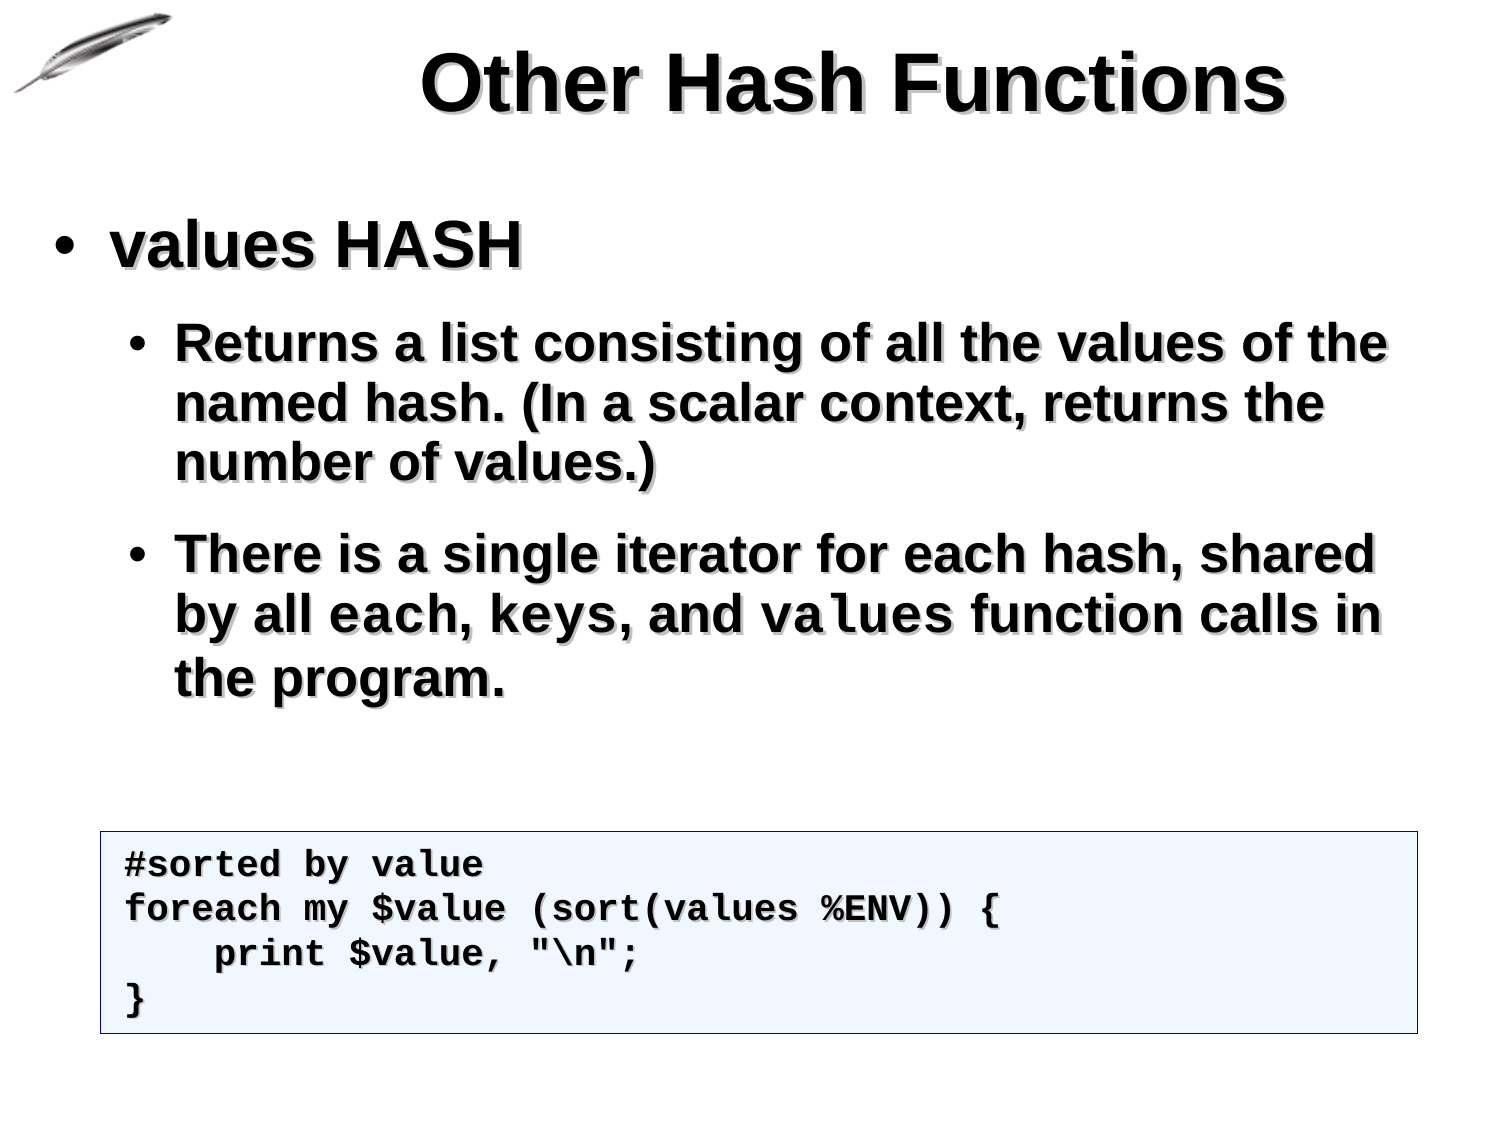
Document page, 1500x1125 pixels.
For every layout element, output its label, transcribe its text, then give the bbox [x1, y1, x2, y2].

title Other Hash Functions [419, 0, 1459, 176]
picture [10, 11, 178, 95]
text_box #sorted by value foreach my $value (sort(values %ENV)) { print $value, "\n"; } [100, 830, 1418, 1034]
list values HASH Returns a list consisting of all the values of the named hash. (In a scalar context, returns the number of values.) There is a single iterator for each hash, shared by all each, keys, and values function calls in the program. [53, 207, 1447, 1084]
